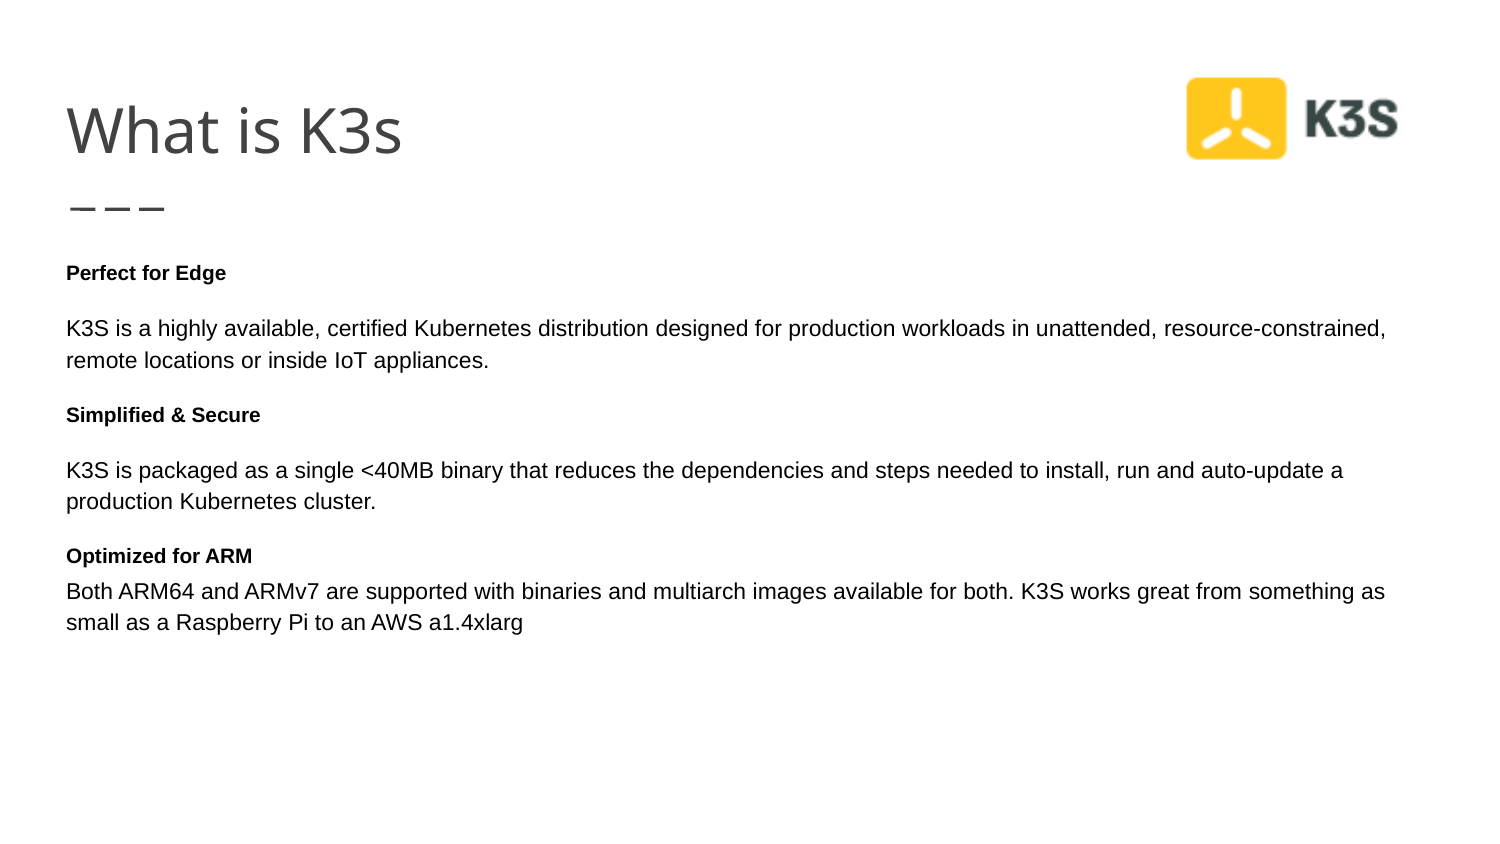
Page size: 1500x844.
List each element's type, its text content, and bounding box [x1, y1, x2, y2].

list Perfect for Edge K3S is a highly available, certified Kubernetes distribution designed for production workloads in unattended, resource-constrained, remote locations or inside IoT appliances. Simplified & Secure K3S is packaged as a single <40MB binary that reduces the dependencies and steps needed to install, run and auto-update a production Kubernetes cluster. Optimized for ARM Both ARM64 and ARMv7 are supported with binaries and multiarch images available for both. K3S works great from something as small as a Raspberry Pi to an AWS a1.4xlarg [51, 240, 1449, 750]
title What is K3s [51, 61, 1449, 182]
picture [1177, 70, 1418, 173]
